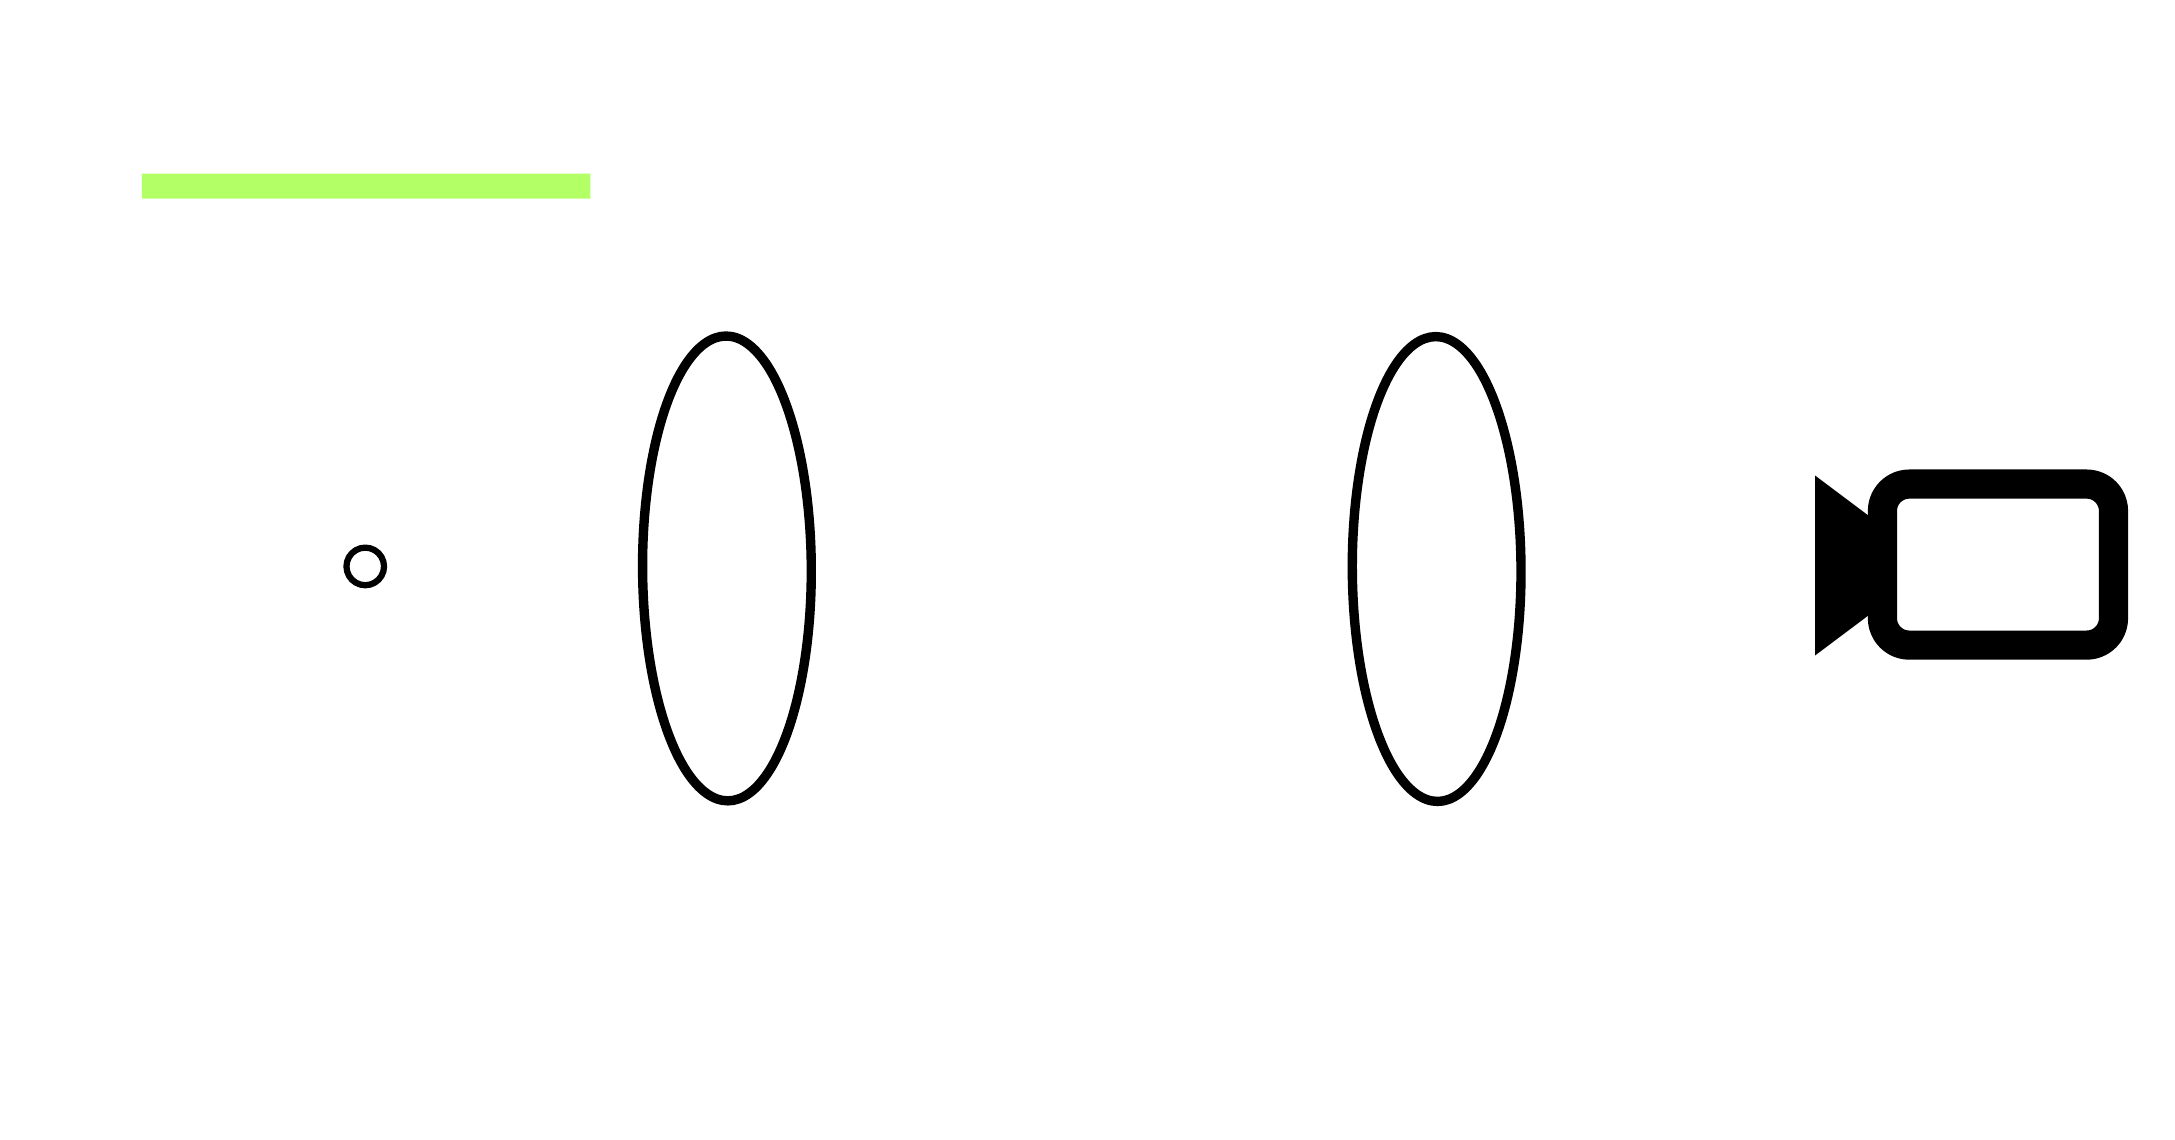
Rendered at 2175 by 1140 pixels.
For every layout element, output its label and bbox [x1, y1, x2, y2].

text_box [642, 336, 812, 801]
text_box [1882, 484, 2114, 646]
text_box [1352, 336, 1522, 802]
text_box [1815, 475, 1876, 656]
